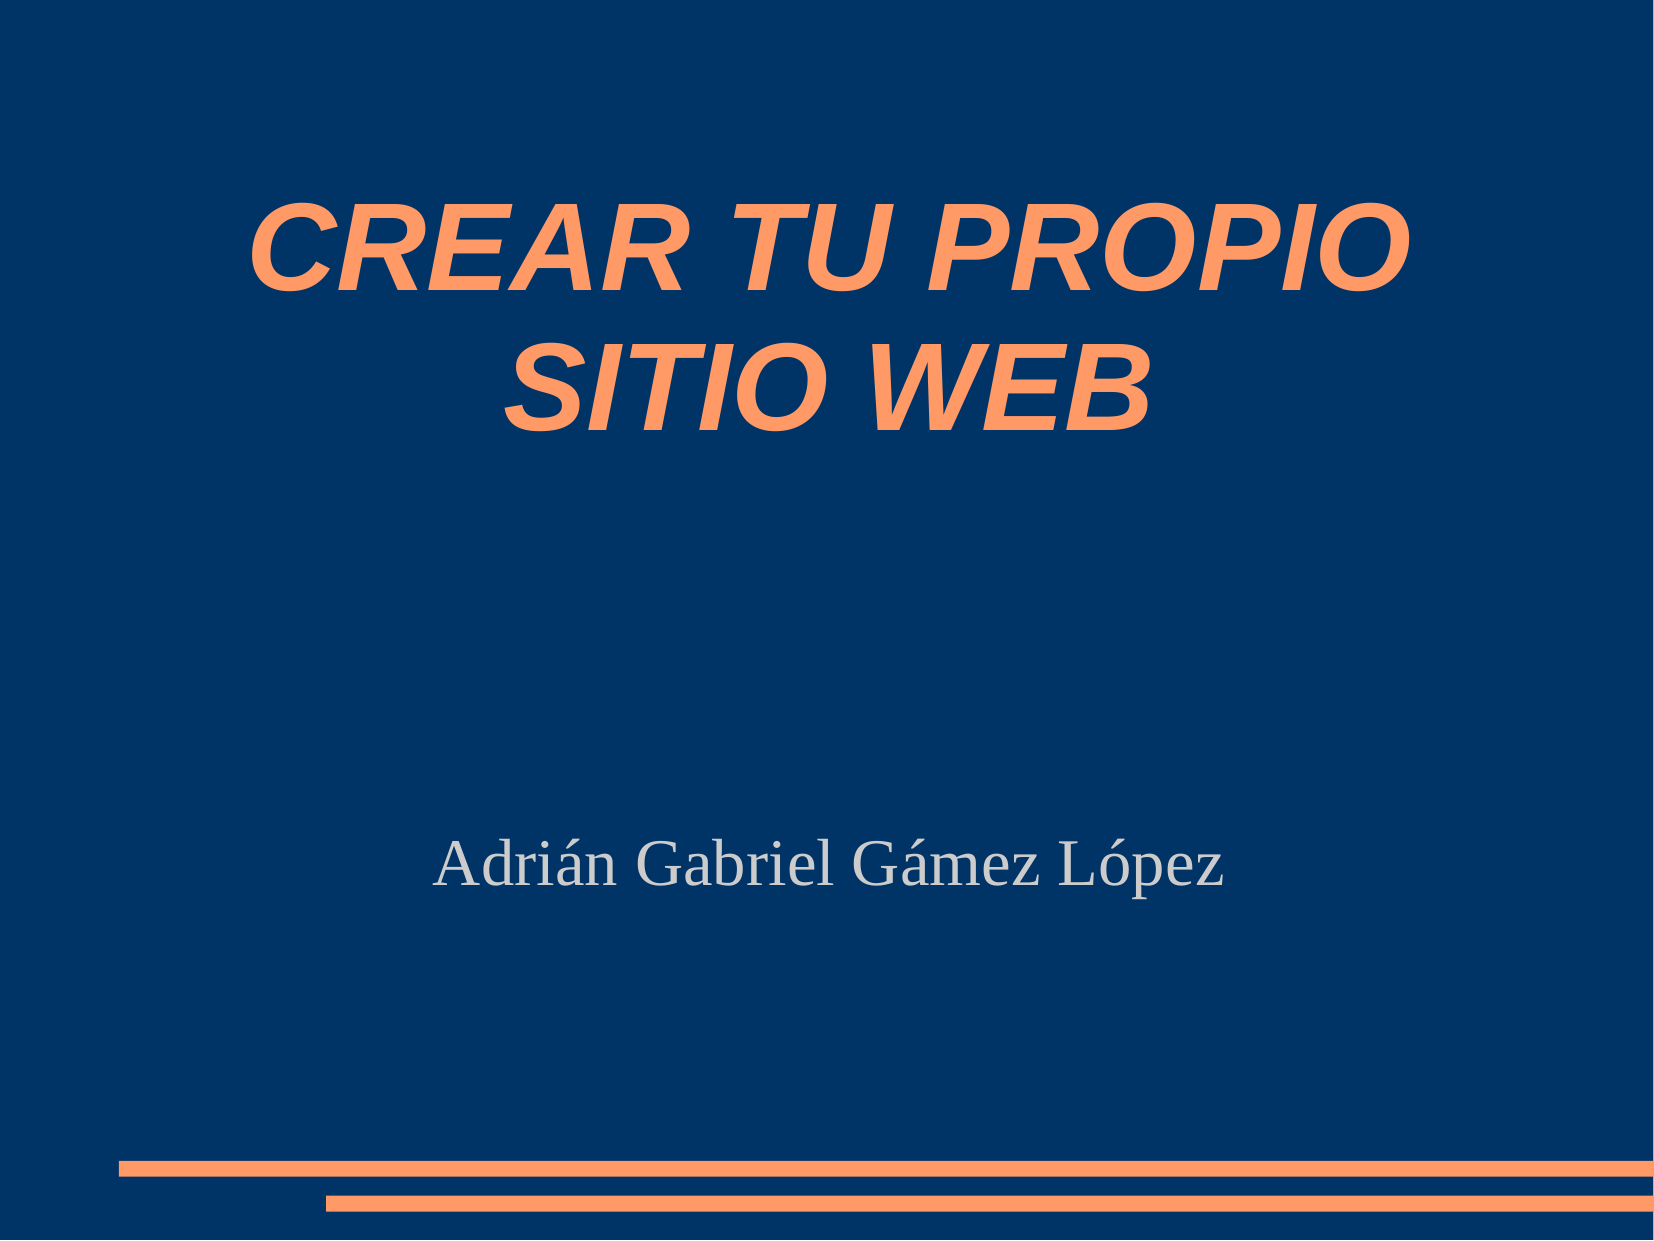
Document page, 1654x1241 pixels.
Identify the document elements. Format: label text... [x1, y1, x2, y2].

subtitle Adrián Gabriel Gámez López [123, 319, 1536, 1241]
title CREAR TU PROPIO SITIO WEB [123, 177, 1536, 319]
